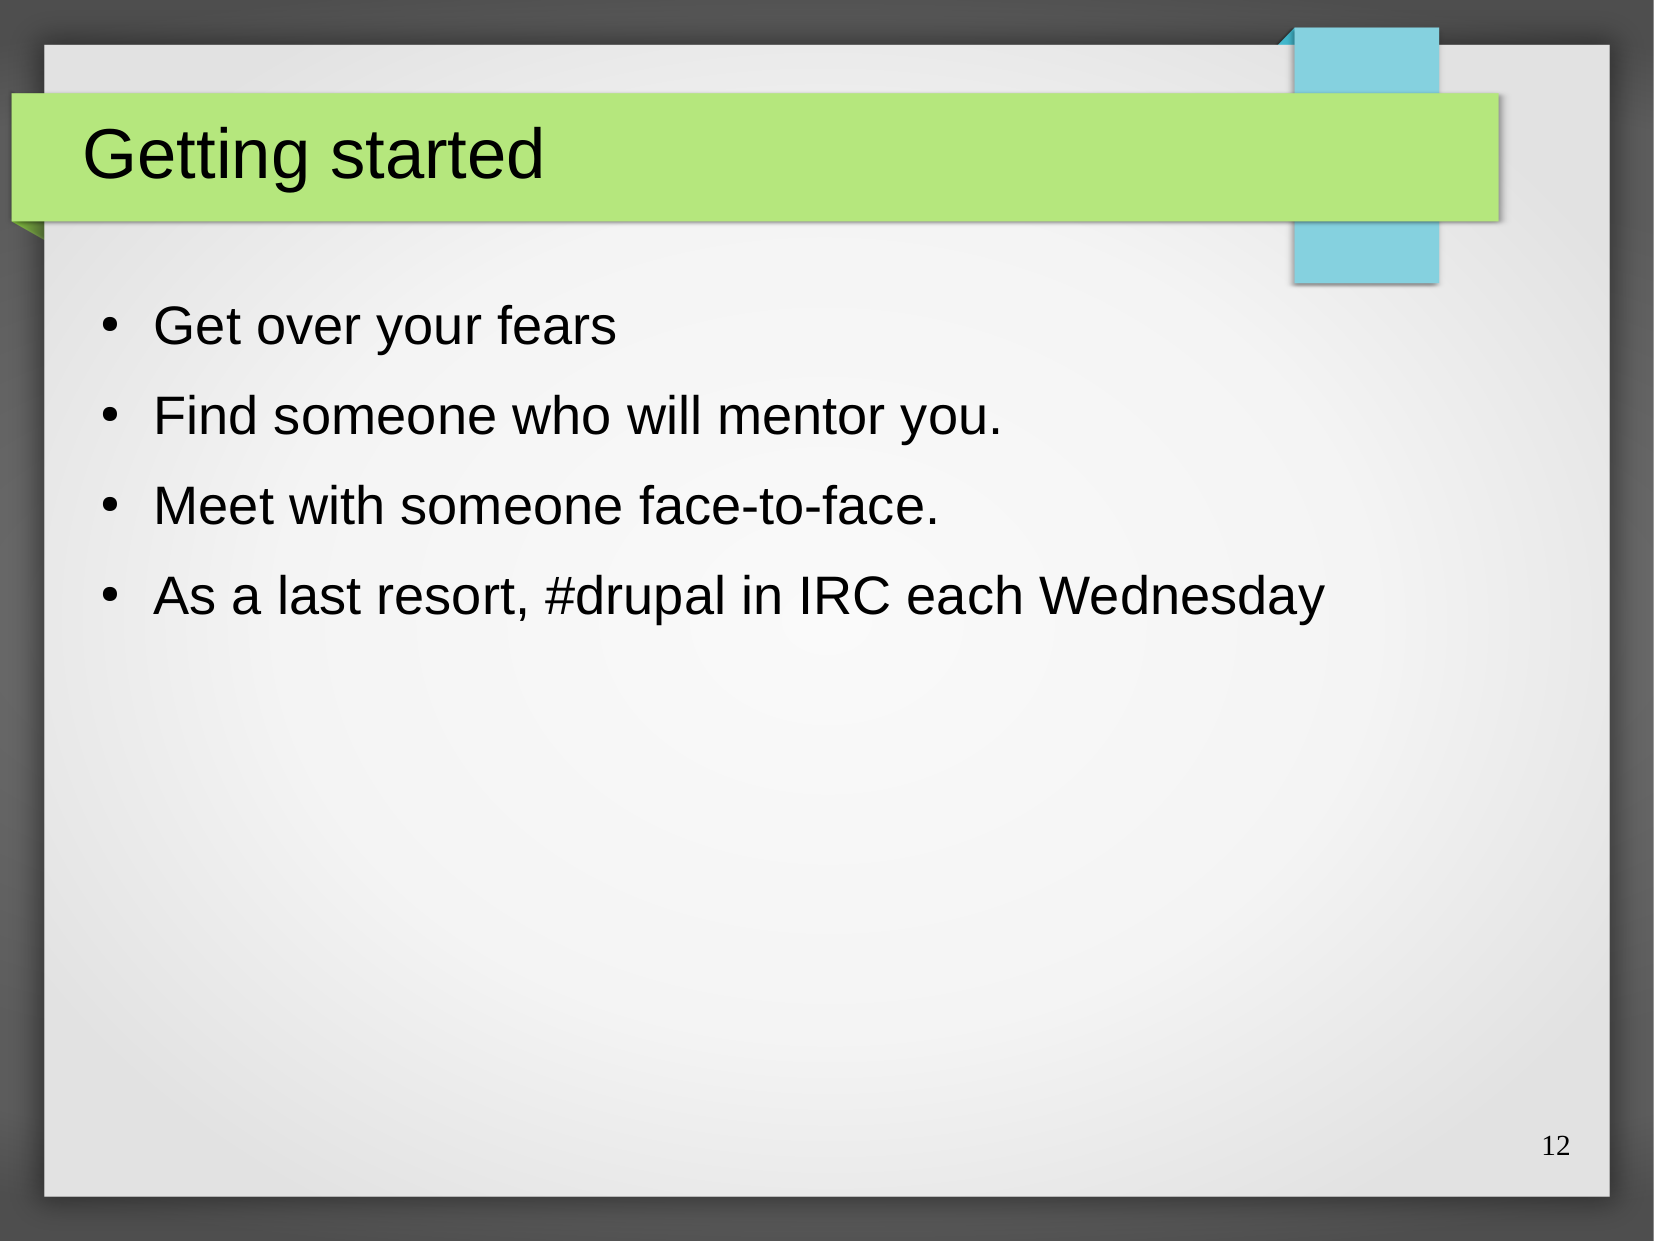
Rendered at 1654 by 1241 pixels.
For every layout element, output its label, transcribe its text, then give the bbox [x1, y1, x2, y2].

picture [0, 0, 1654, 1241]
title Getting started [82, 94, 1264, 213]
list Get over your fears Find someone who will mentor you. Meet with someone face-to-face. As a last resort, #drupal in IRC each Wednesday [82, 295, 1571, 1015]
